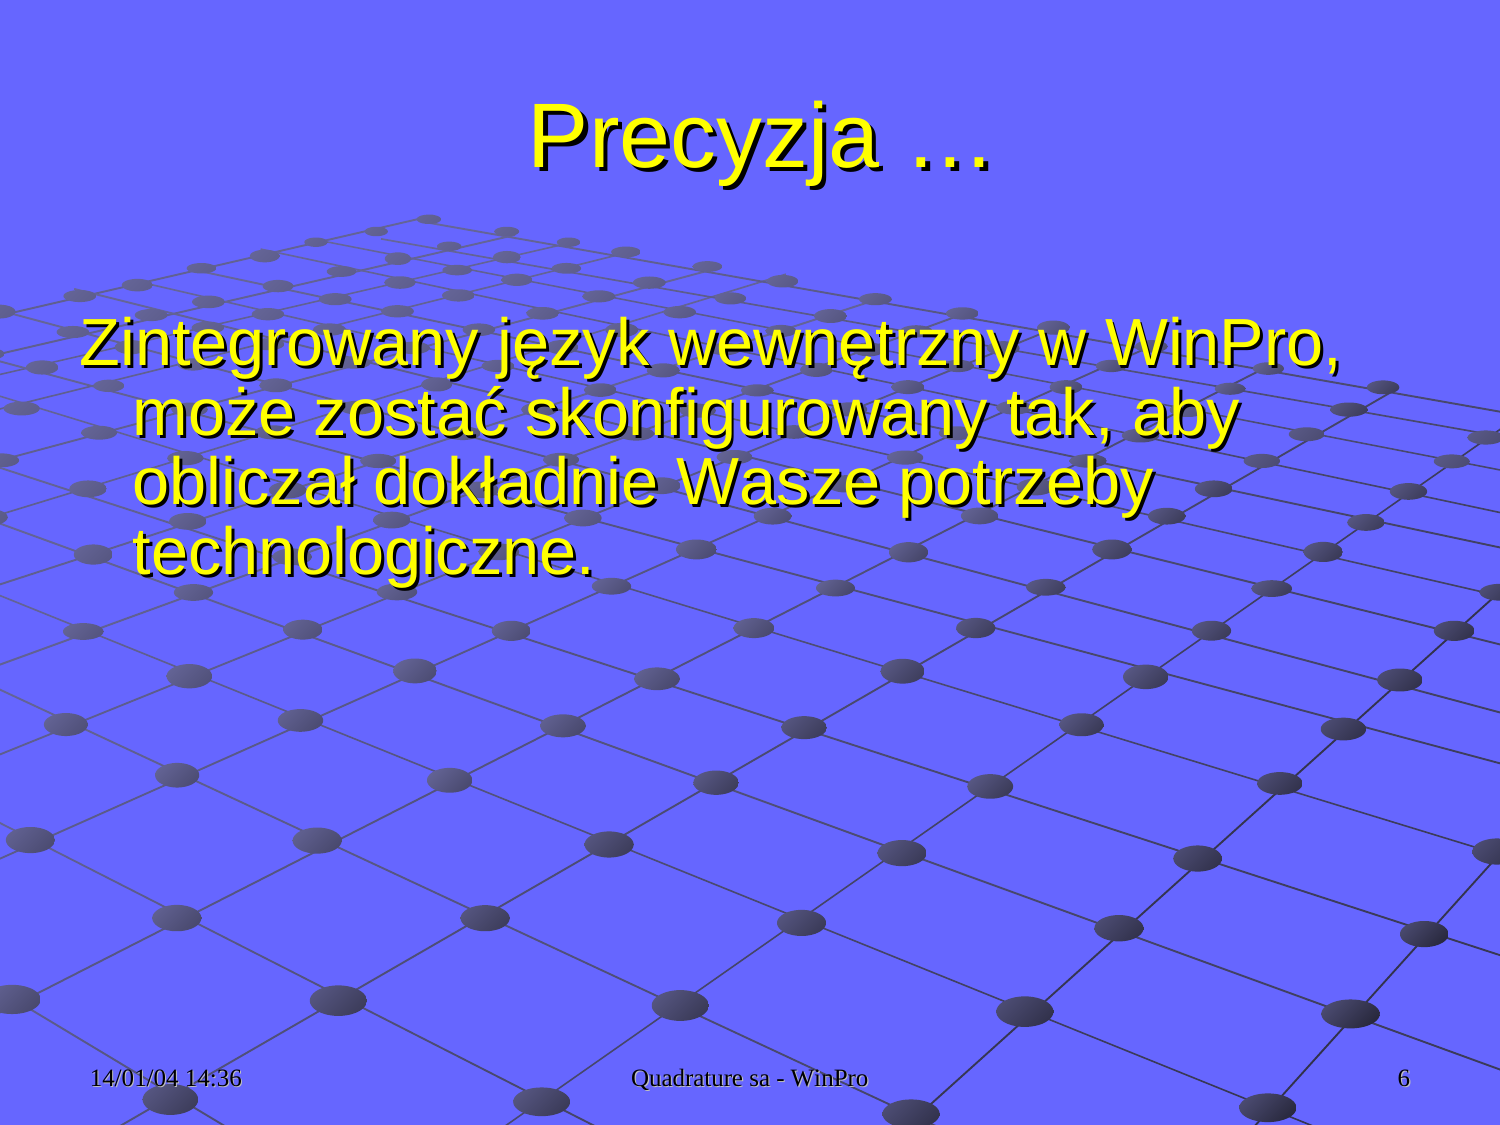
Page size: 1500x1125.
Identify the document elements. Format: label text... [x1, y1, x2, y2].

title Precyzja … [75, 45, 1426, 233]
list Zintegrowany język wewnętrzny w WinPro, może zostać skonfigurowany tak, aby obliczał dokładnie Wasze potrzeby technologiczne. [64, 302, 1415, 1083]
